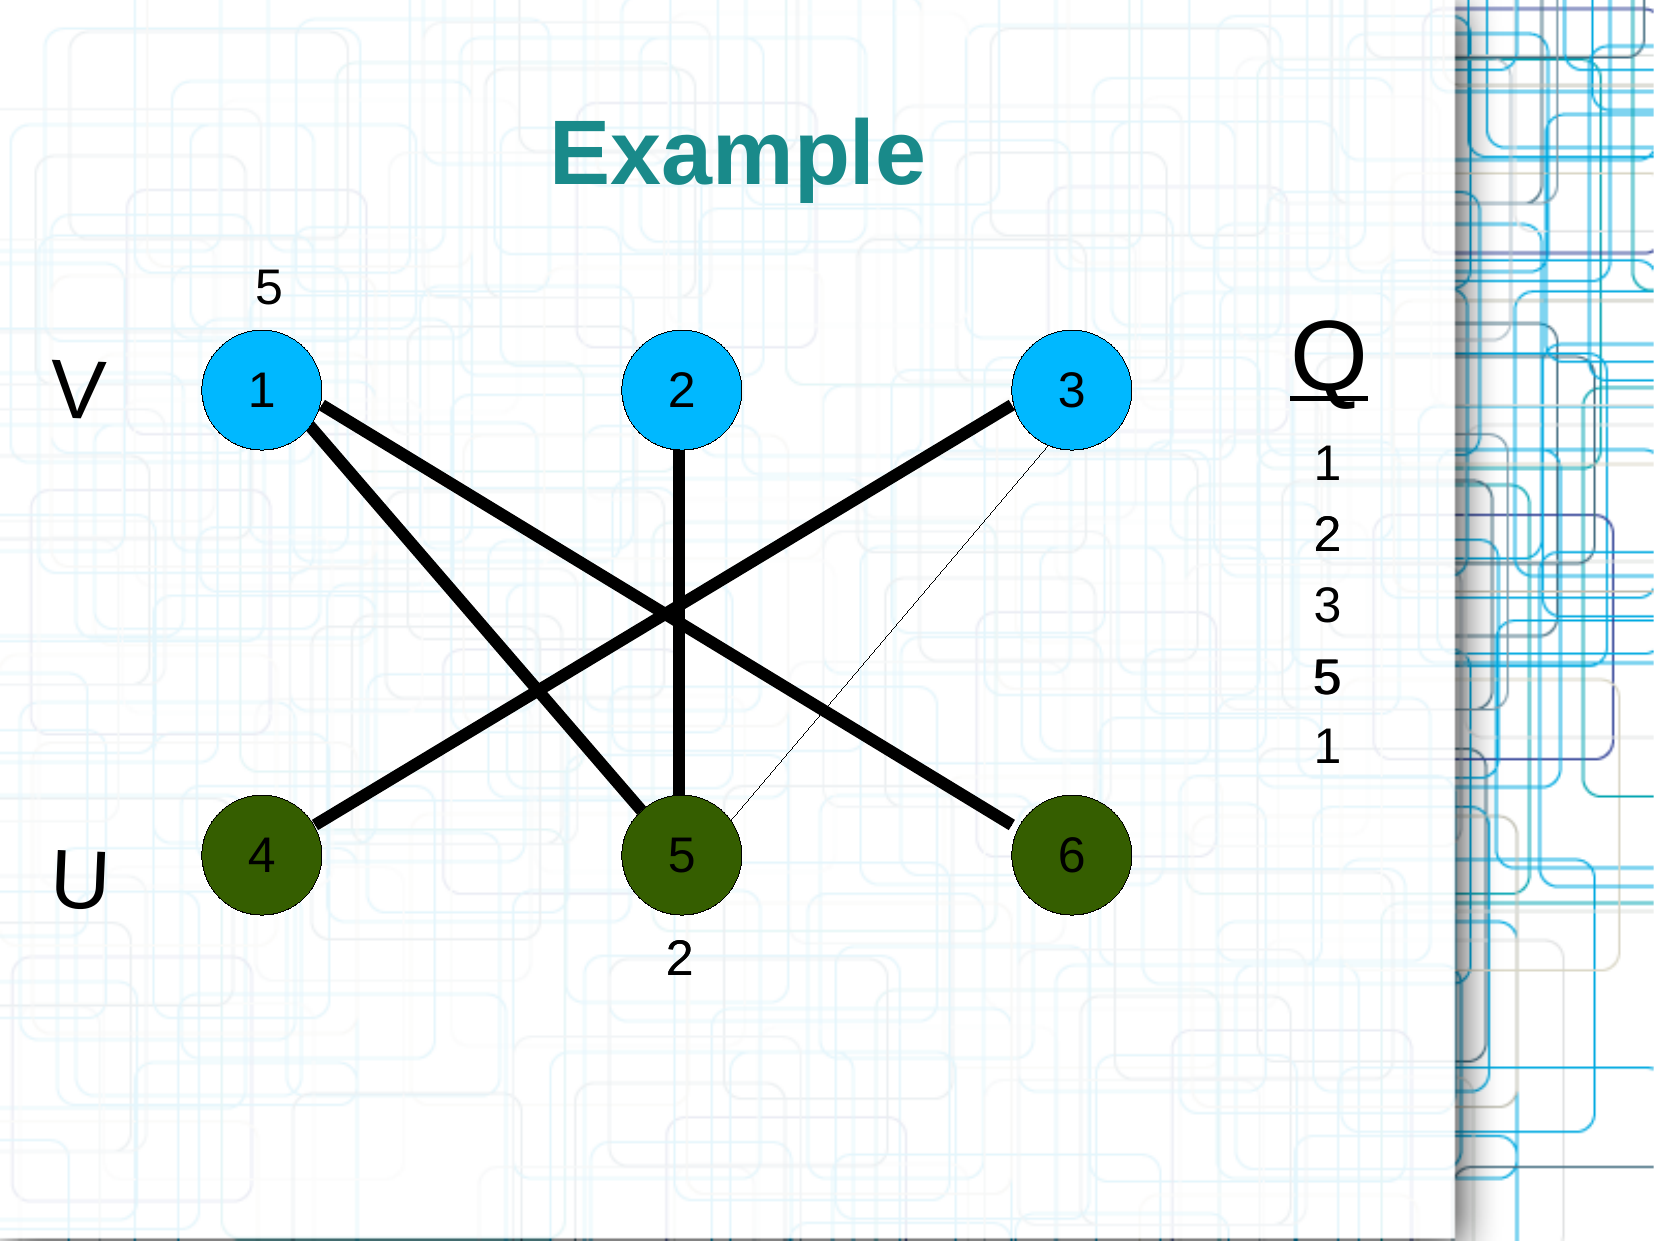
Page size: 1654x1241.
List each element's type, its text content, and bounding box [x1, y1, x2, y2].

text_box 3 [1313, 576, 1404, 633]
text_box 4 [201, 795, 322, 916]
text_box Q [1290, 300, 1456, 412]
text_box 5 [255, 259, 301, 316]
text_box U [47, 831, 159, 953]
text_box 2 [621, 330, 742, 450]
text_box 2 [665, 930, 711, 986]
text_box 1 [1313, 718, 1404, 775]
title Example [59, 49, 1418, 257]
text_box 6 [1011, 795, 1132, 916]
text_box 1 [1313, 435, 1404, 491]
text_box 3 [1011, 330, 1132, 451]
text_box 2 [1313, 505, 1441, 562]
text_box 5 [621, 795, 742, 916]
text_box 5 [1314, 649, 1405, 706]
text_box 1 [201, 330, 322, 451]
picture [0, 0, 1654, 1241]
text_box V [47, 341, 159, 463]
